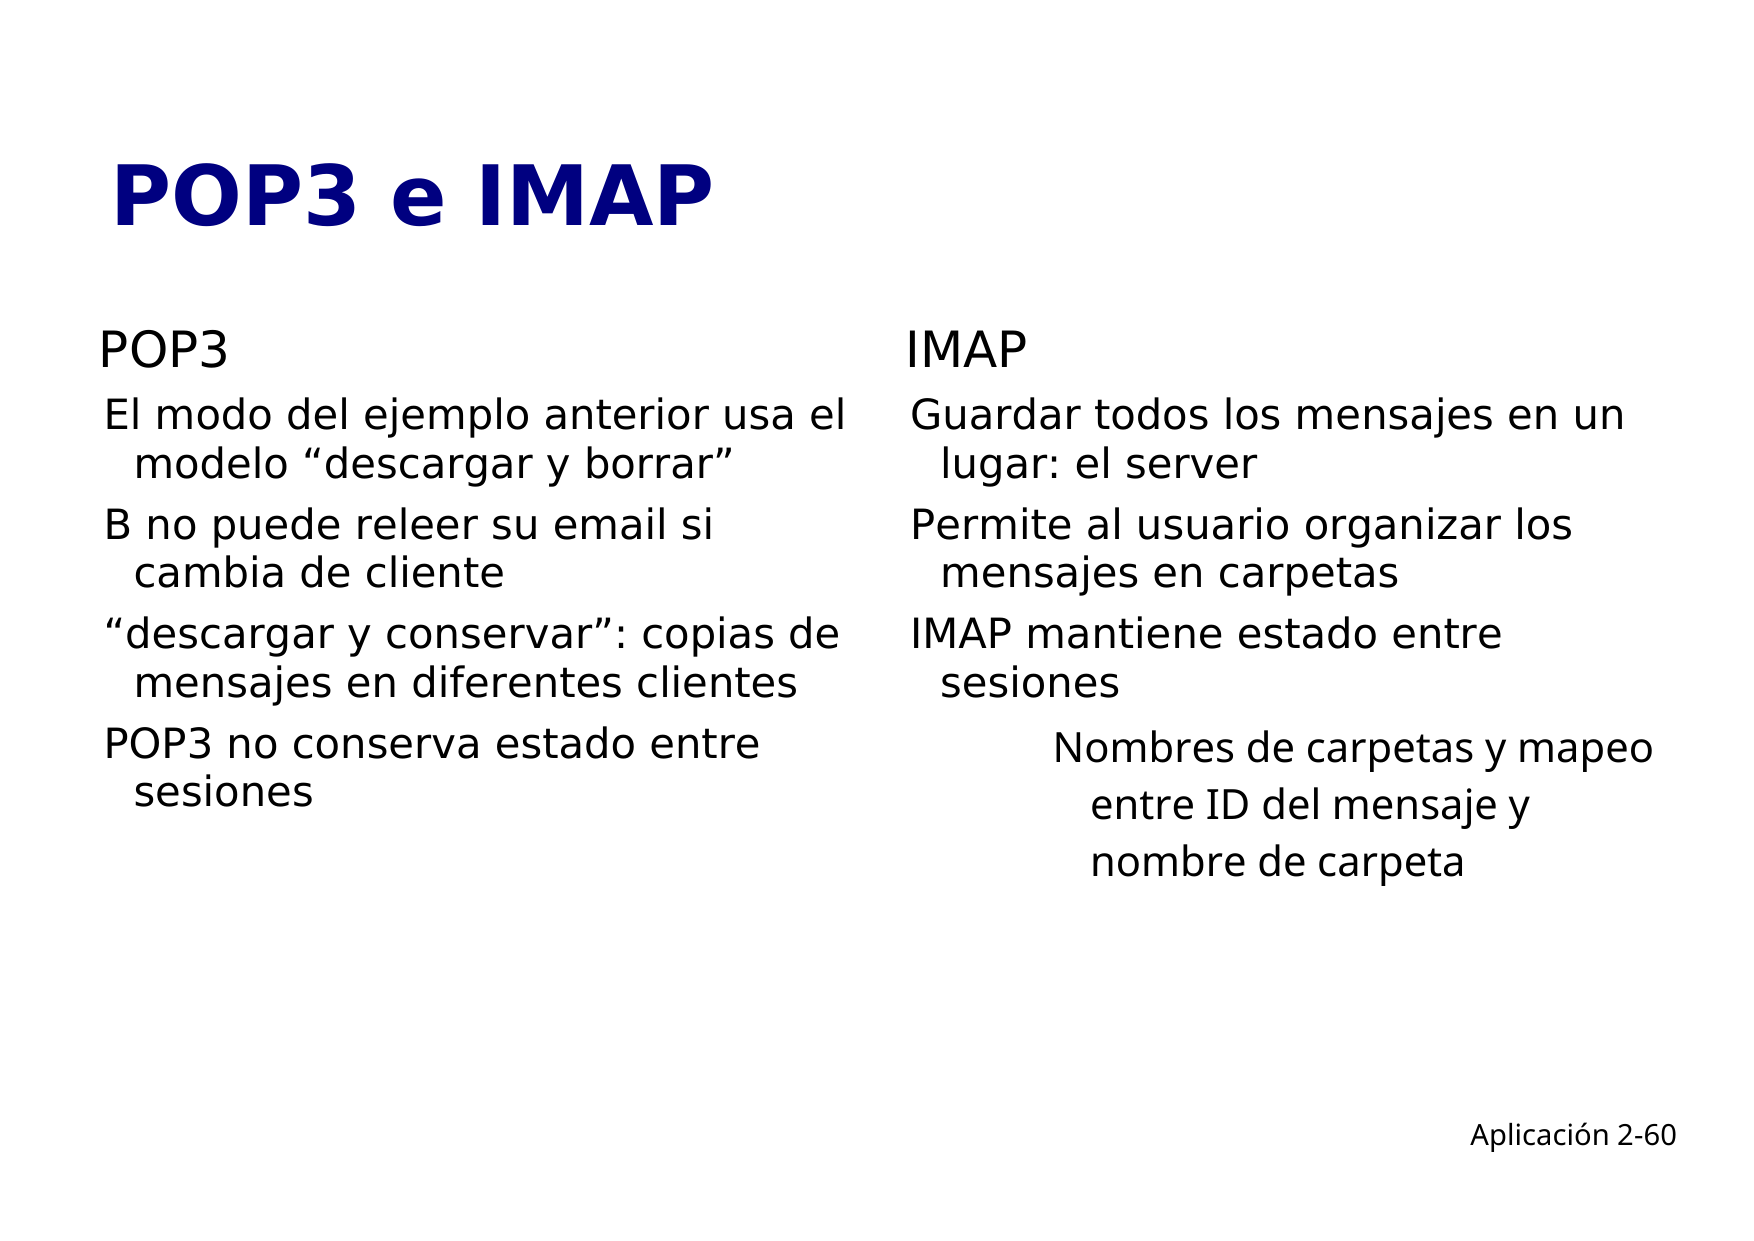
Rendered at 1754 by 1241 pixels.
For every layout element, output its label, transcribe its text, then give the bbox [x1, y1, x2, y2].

list POP3 El modo del ejemplo anterior usa el modelo “descargar y borrar” B no puede releer su email si cambia de cliente “descargar y conservar”: copias de mensajes en diferentes clientes POP3 no conserva estado entre sesiones [95, 320, 865, 1109]
list IMAP Guardar todos los mensajes en un lugar: el server Permite al usuario organizar los mensajes en carpetas IMAP mantiene estado entre sesiones Nombres de carpetas y mapeo entre ID del mensaje y nombre de carpeta [902, 320, 1672, 1109]
title POP3 e IMAP [95, 88, 1671, 305]
